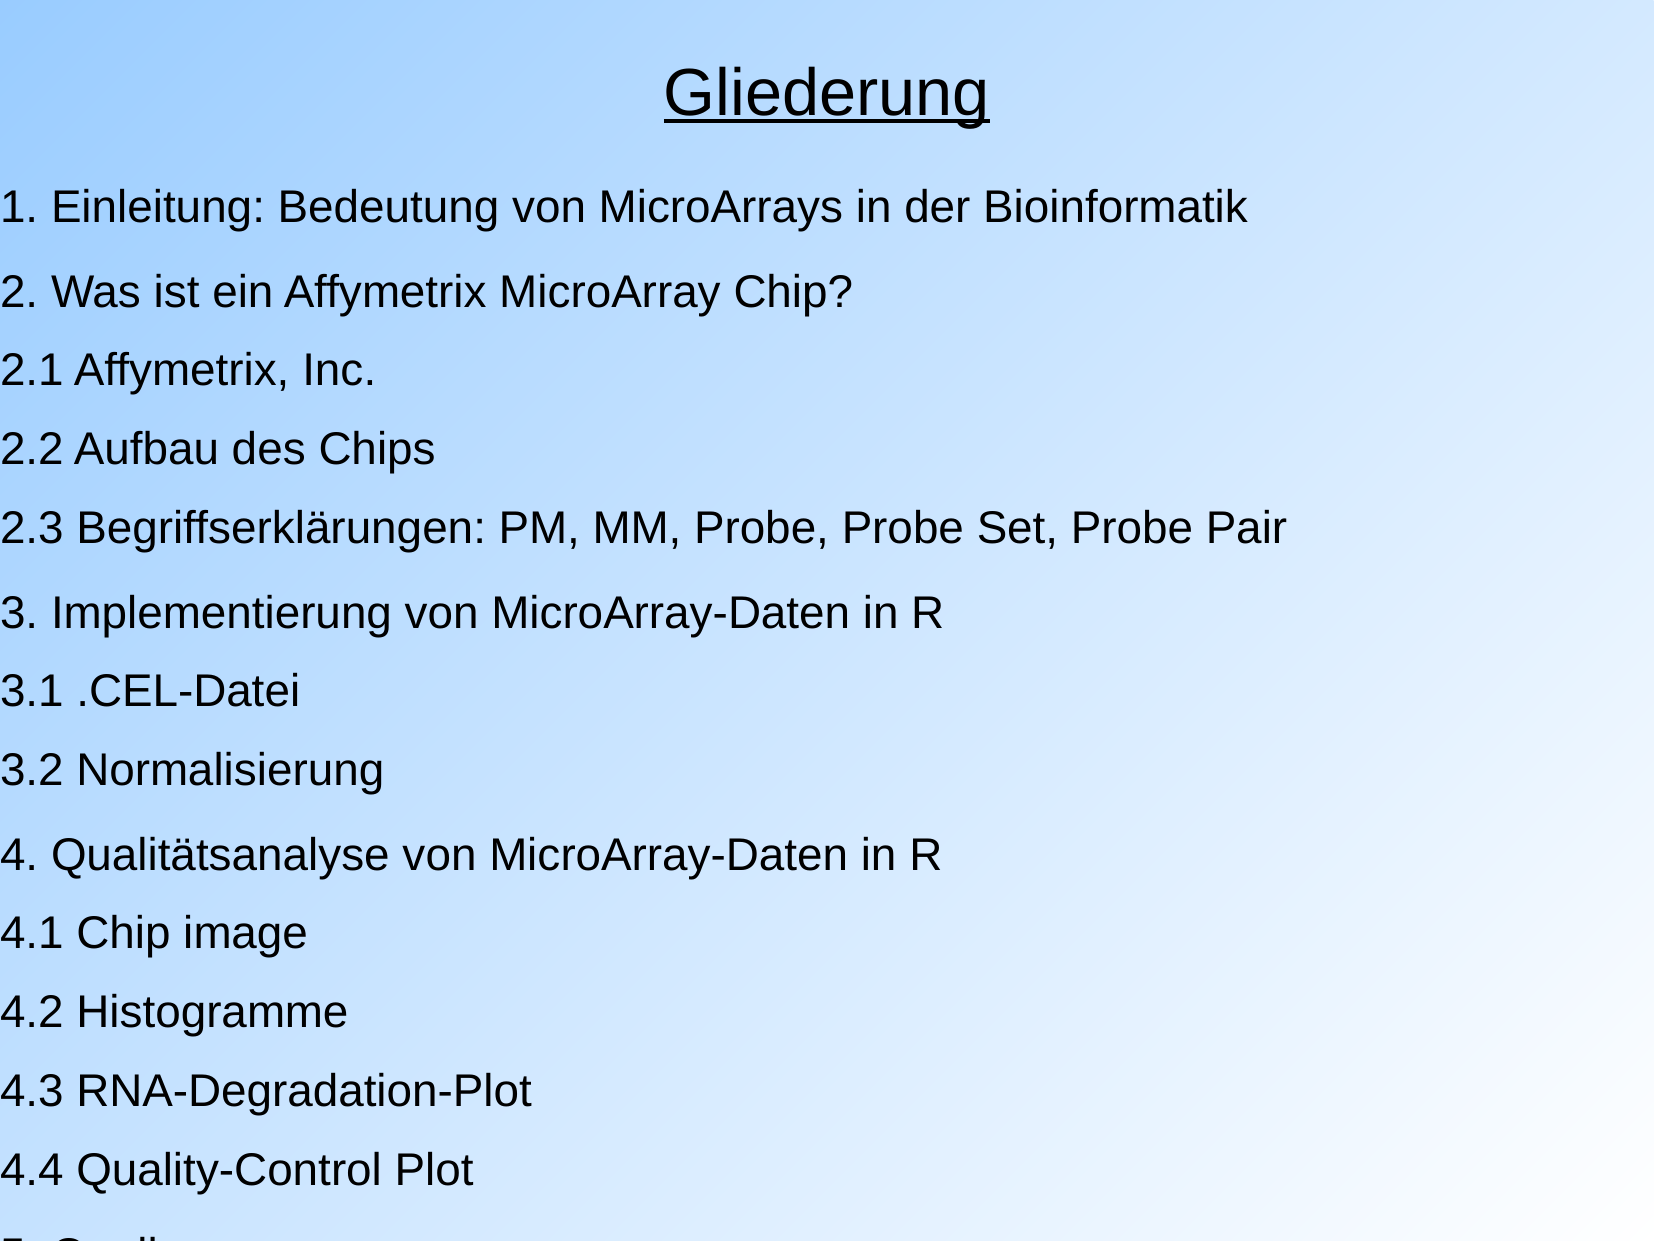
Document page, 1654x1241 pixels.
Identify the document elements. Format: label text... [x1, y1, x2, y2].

list 1. Einleitung: Bedeutung von MicroArrays in der Bioinformatik 2. Was ist ein Affymetrix MicroArray Chip? 2.1 Affymetrix, Inc. 2.2 Aufbau des Chips 2.3 Begriffserklärungen: PM, MM, Probe, Probe Set, Probe Pair 3. Implementierung von MicroArray-Daten in R 3.1 .CEL-Datei 3.2 Normalisierung 4. Qualitätsanalyse von MicroArray-Daten in R 4.1 Chip image 4.2 Histogramme 4.3 RNA-Degradation-Plot 4.4 Quality-Control Plot 5. Quellen [0, 177, 1654, 1241]
title Gliederung [0, 0, 1654, 177]
